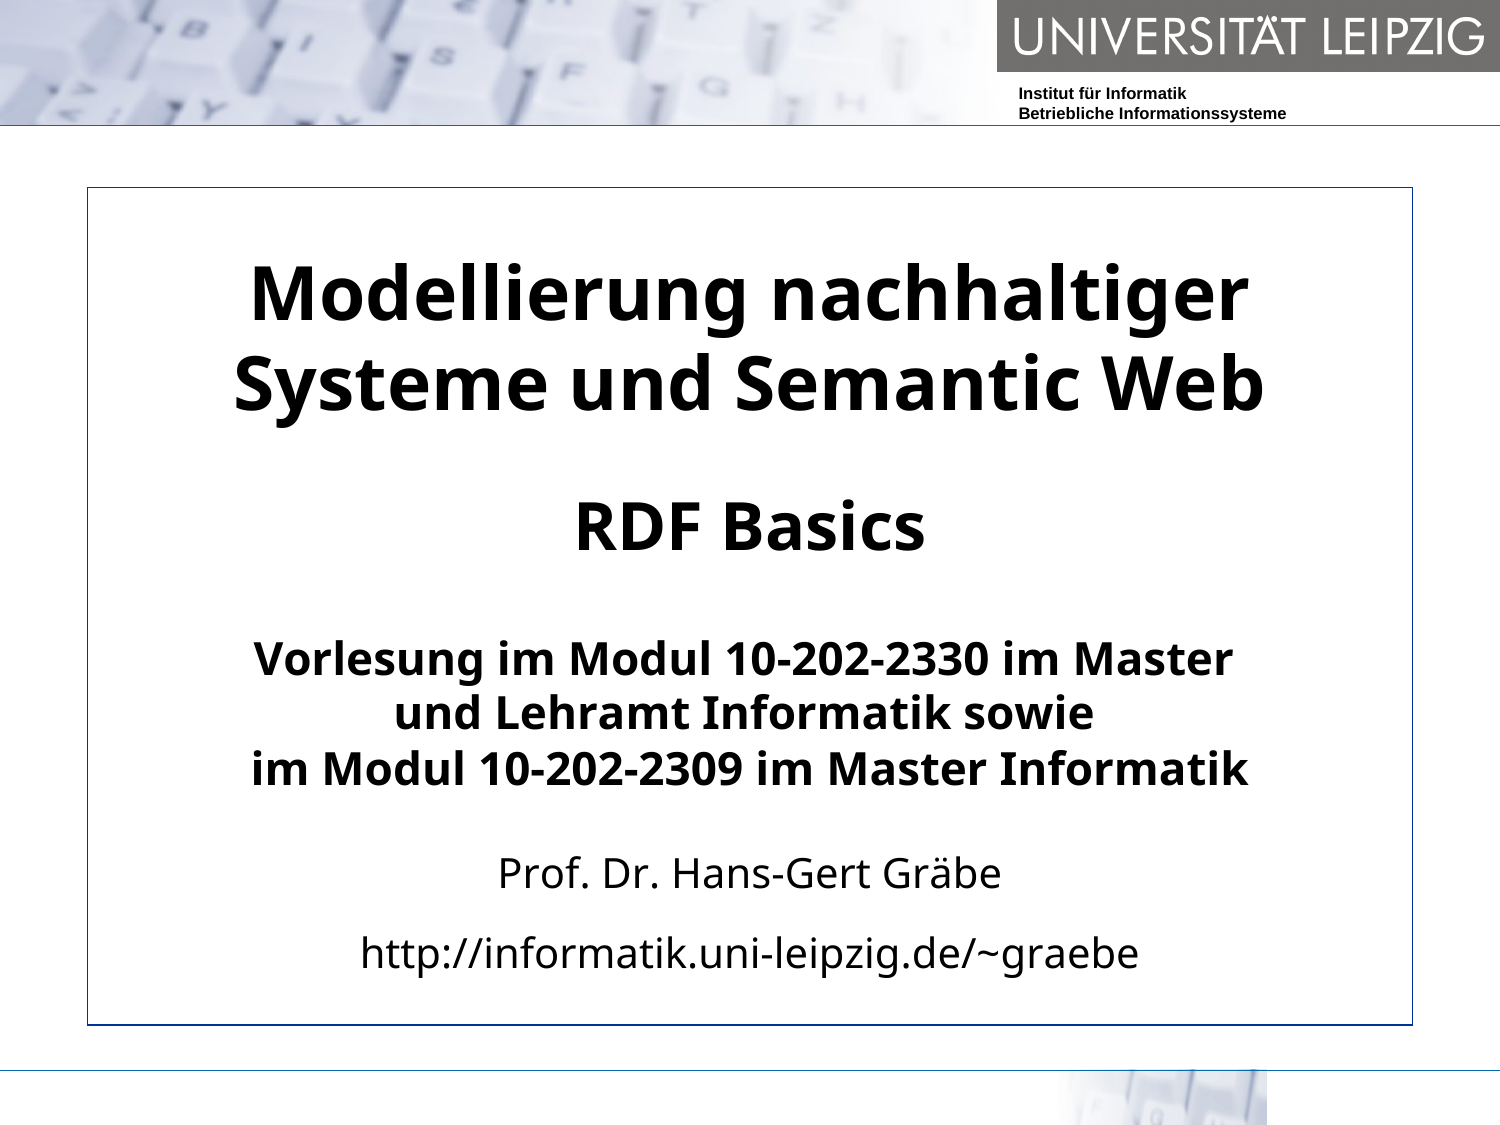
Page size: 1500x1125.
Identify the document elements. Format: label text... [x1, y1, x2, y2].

picture [0, 0, 1500, 125]
picture [1057, 1071, 1267, 1125]
text_box Modellierung nachhaltiger Systeme und Semantic Web RDF Basics Vorlesung im Modul 10-202-2330 im Master und Lehramt Informatik sowie im Modul 10-202-2309 im Master Informatik Prof. Dr. Hans-Gert Gräbe http://informatik.uni-leipzig.de/~graebe [87, 187, 1413, 1026]
